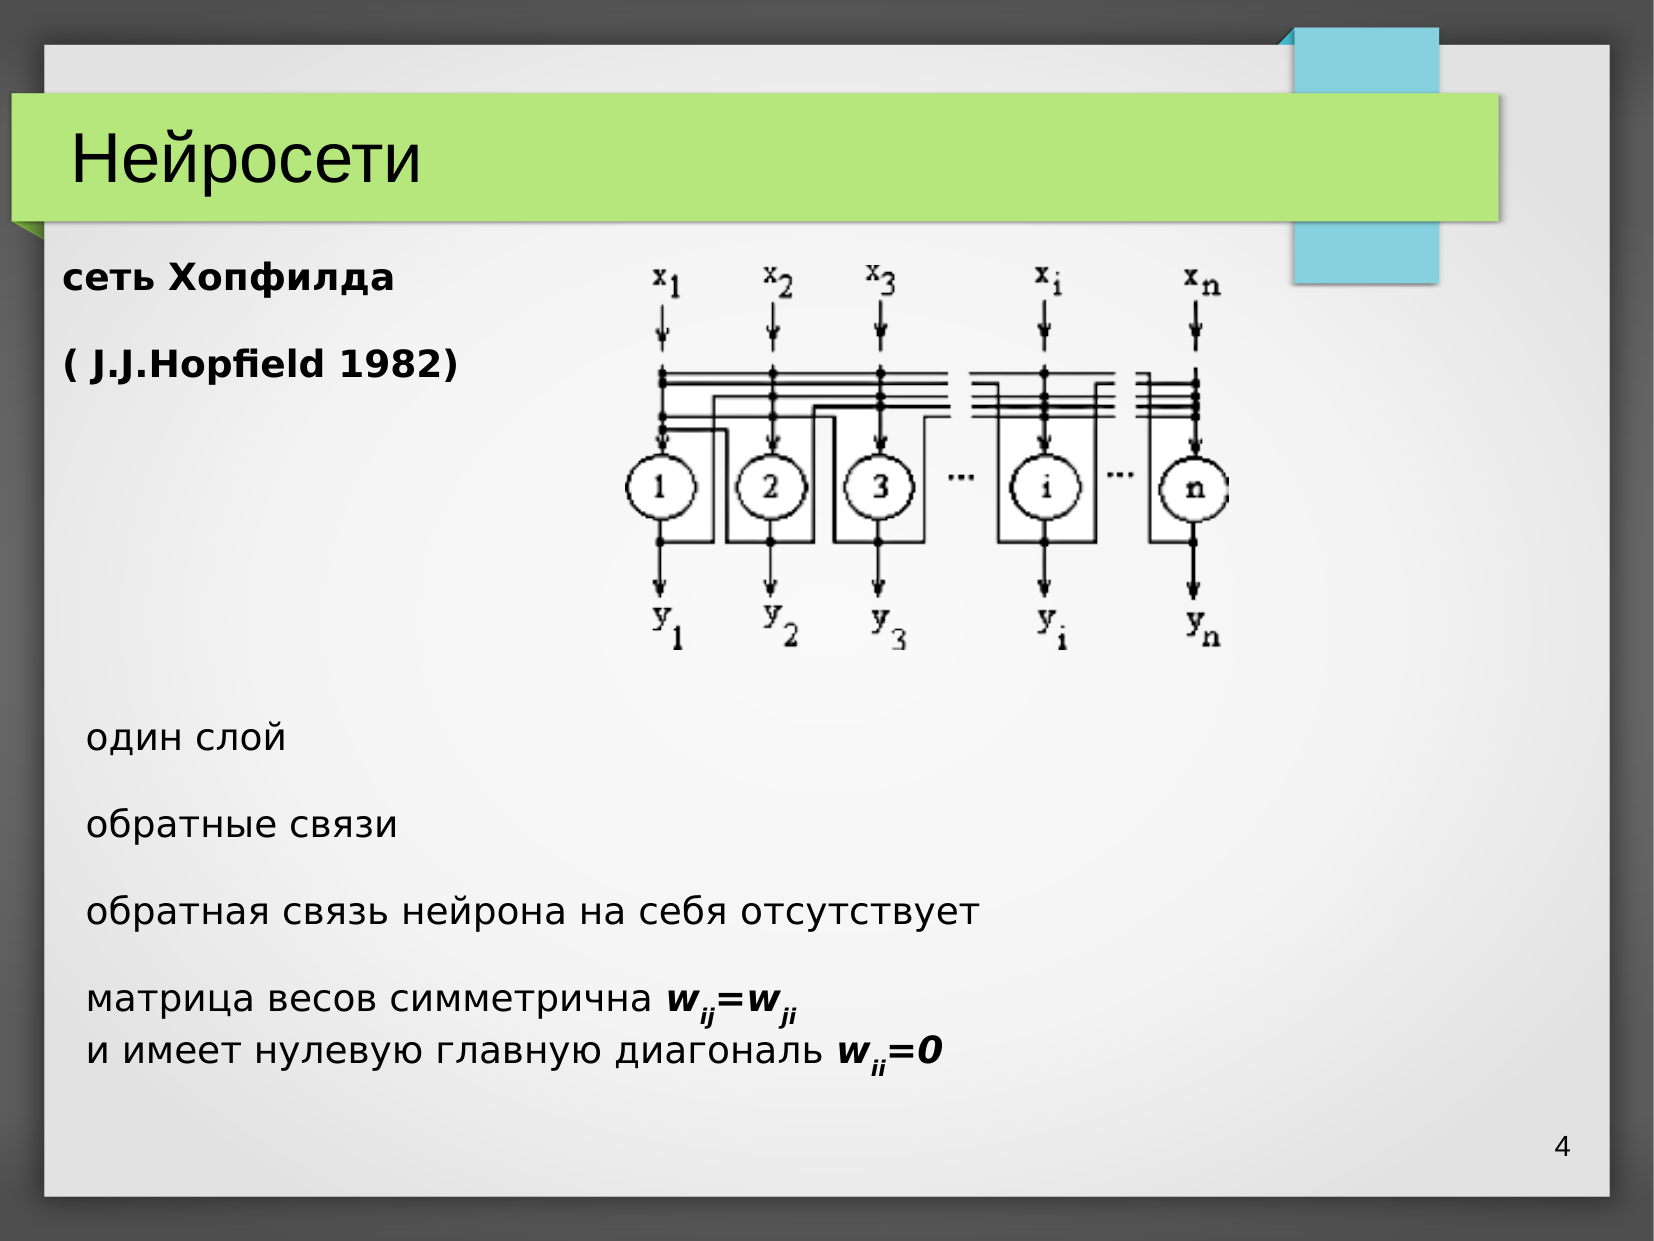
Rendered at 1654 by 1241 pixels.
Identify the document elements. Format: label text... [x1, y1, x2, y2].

text_box один слой обратные связи обратная связь нейрона на себя отсутствует матрица весов симметрична wij=wji и имеет нулевую главную диагональ wii=0 [70, 708, 1004, 1089]
picture [0, 0, 1654, 1241]
text_box сеть Хопфилда ( J.J.Hopfield 1982) [47, 248, 520, 394]
title Нейросети [70, 118, 1205, 199]
